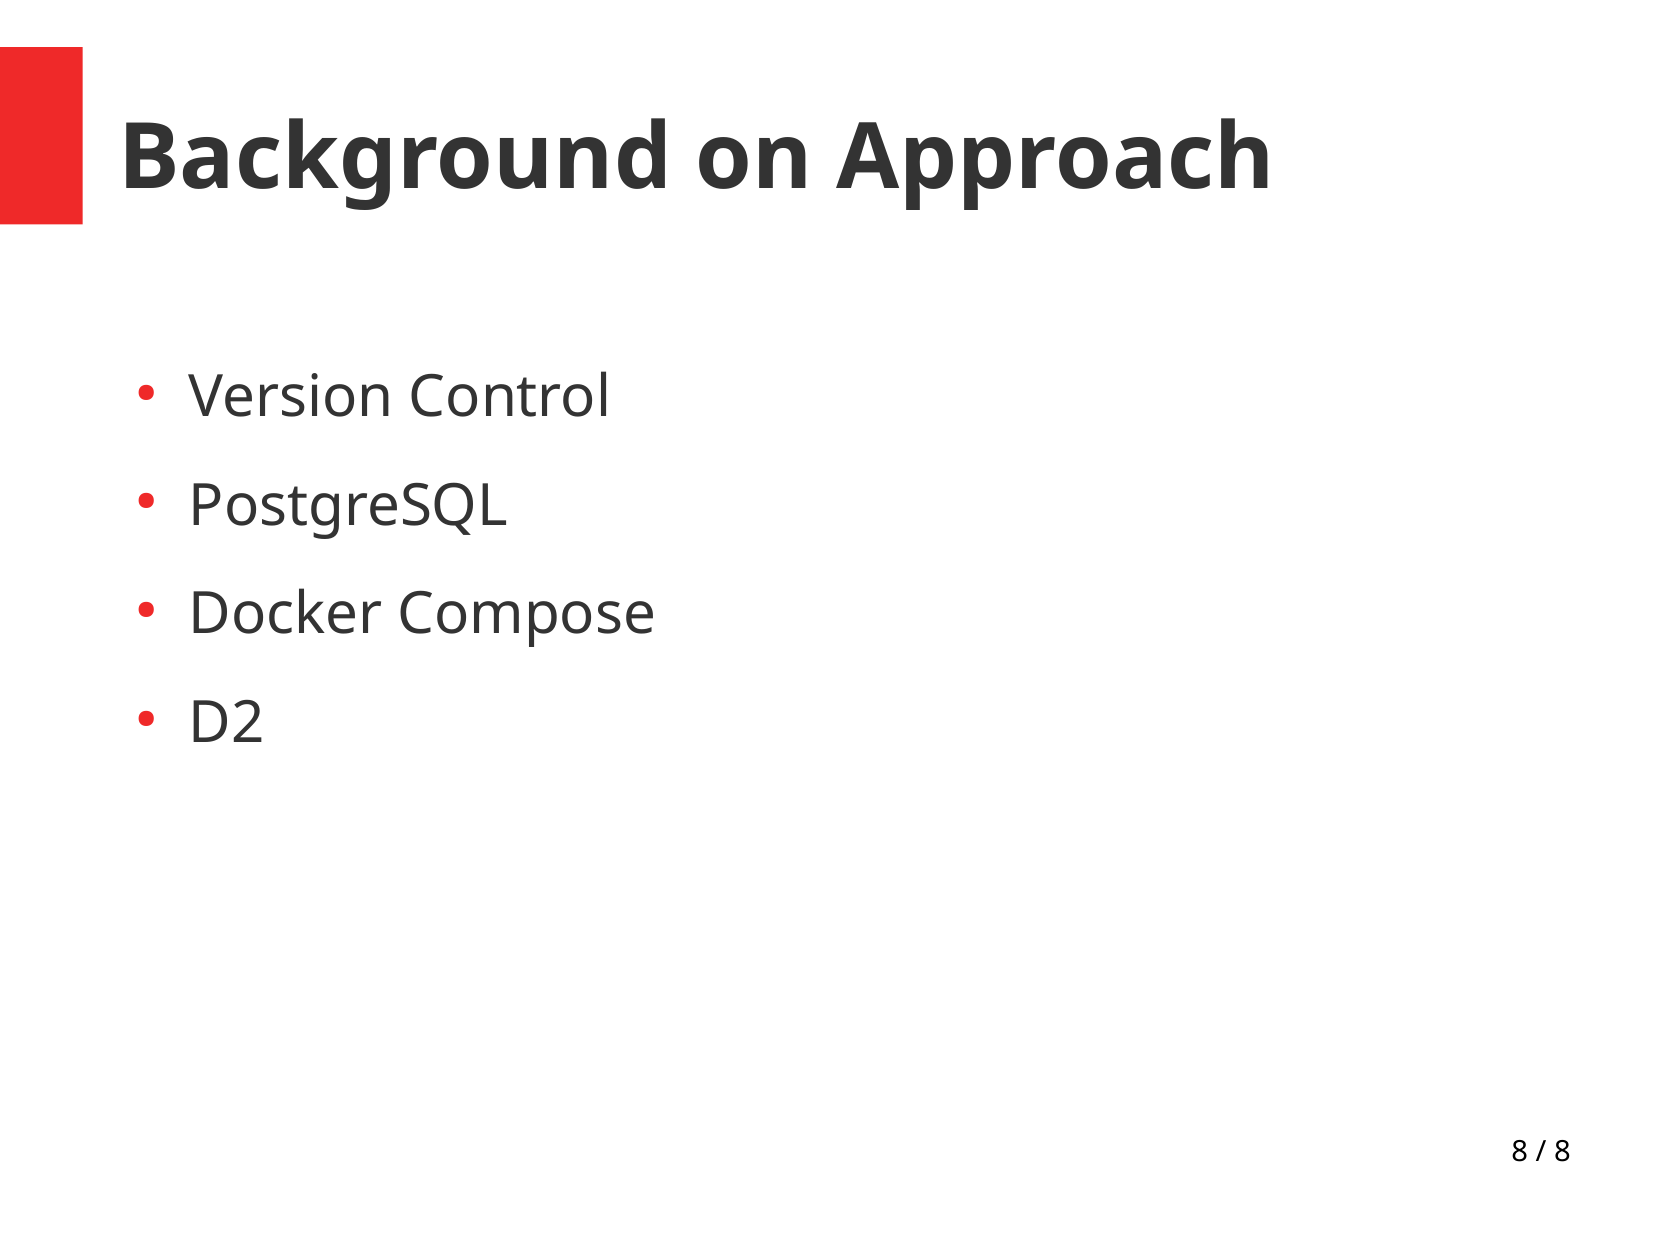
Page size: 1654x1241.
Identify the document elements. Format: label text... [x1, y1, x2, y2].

list Version Control PostgreSQL Docker Compose D2 [118, 354, 1536, 1074]
title Background on Approach [118, 49, 1571, 257]
